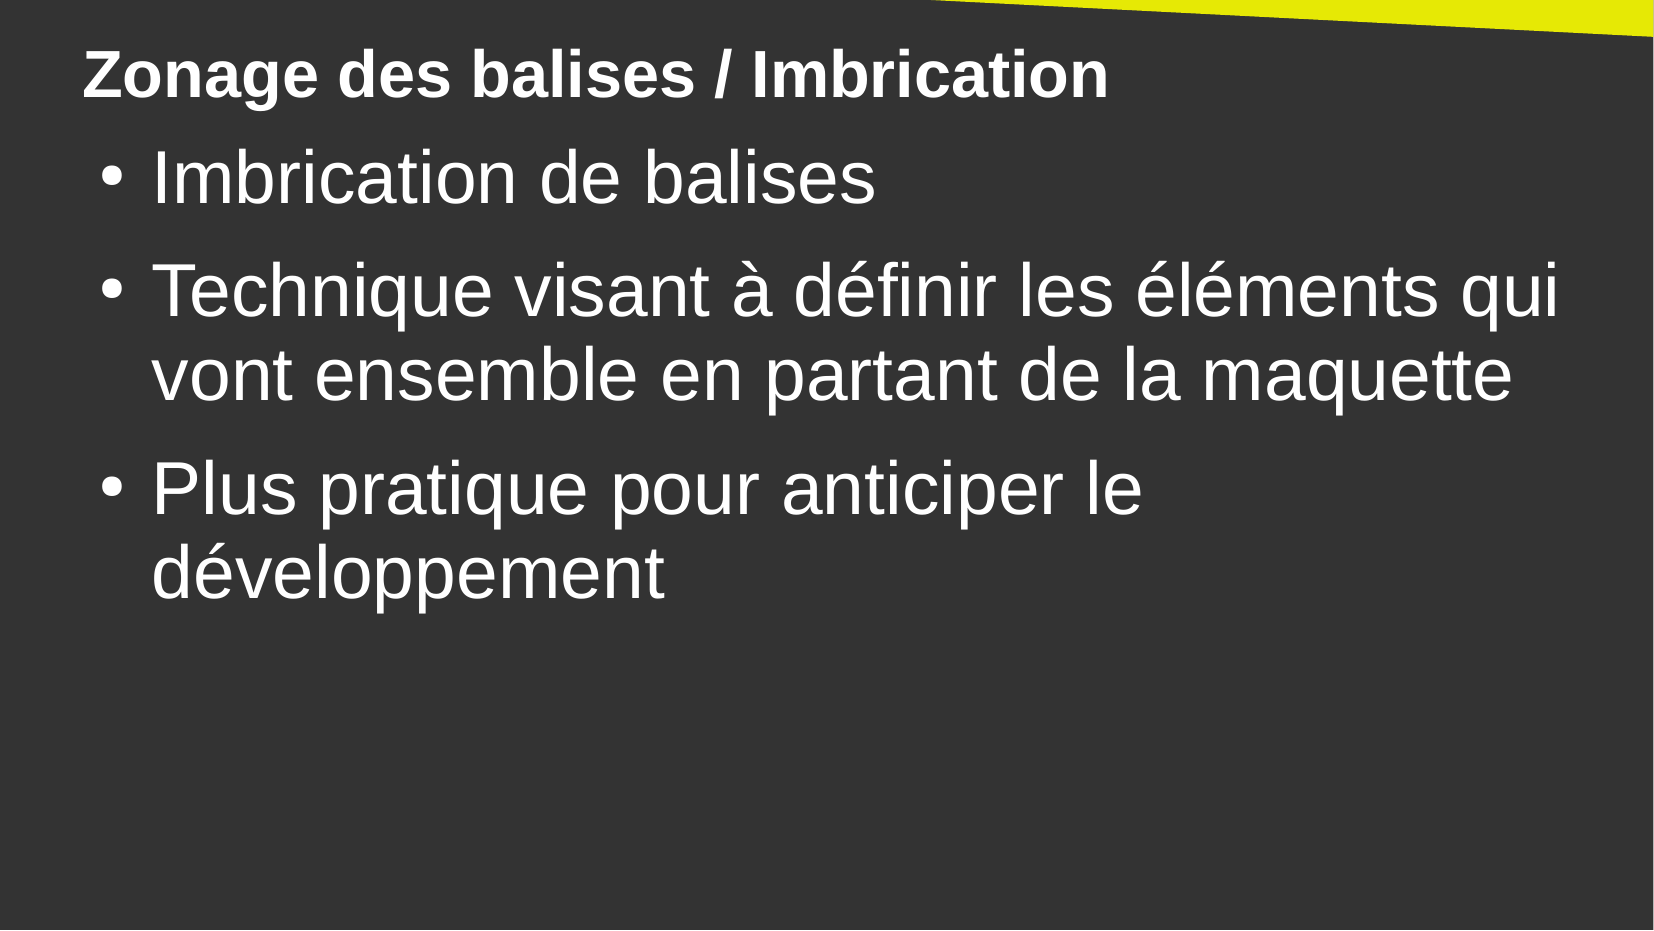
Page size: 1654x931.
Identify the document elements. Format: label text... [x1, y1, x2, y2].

list Imbrication de balises Technique visant à définir les éléments qui vont ensemble en partant de la maquette Plus pratique pour anticiper le développement [80, 135, 1620, 650]
text_box [931, 0, 1654, 37]
title Zonage des balises / Imbrication [82, 37, 1571, 114]
